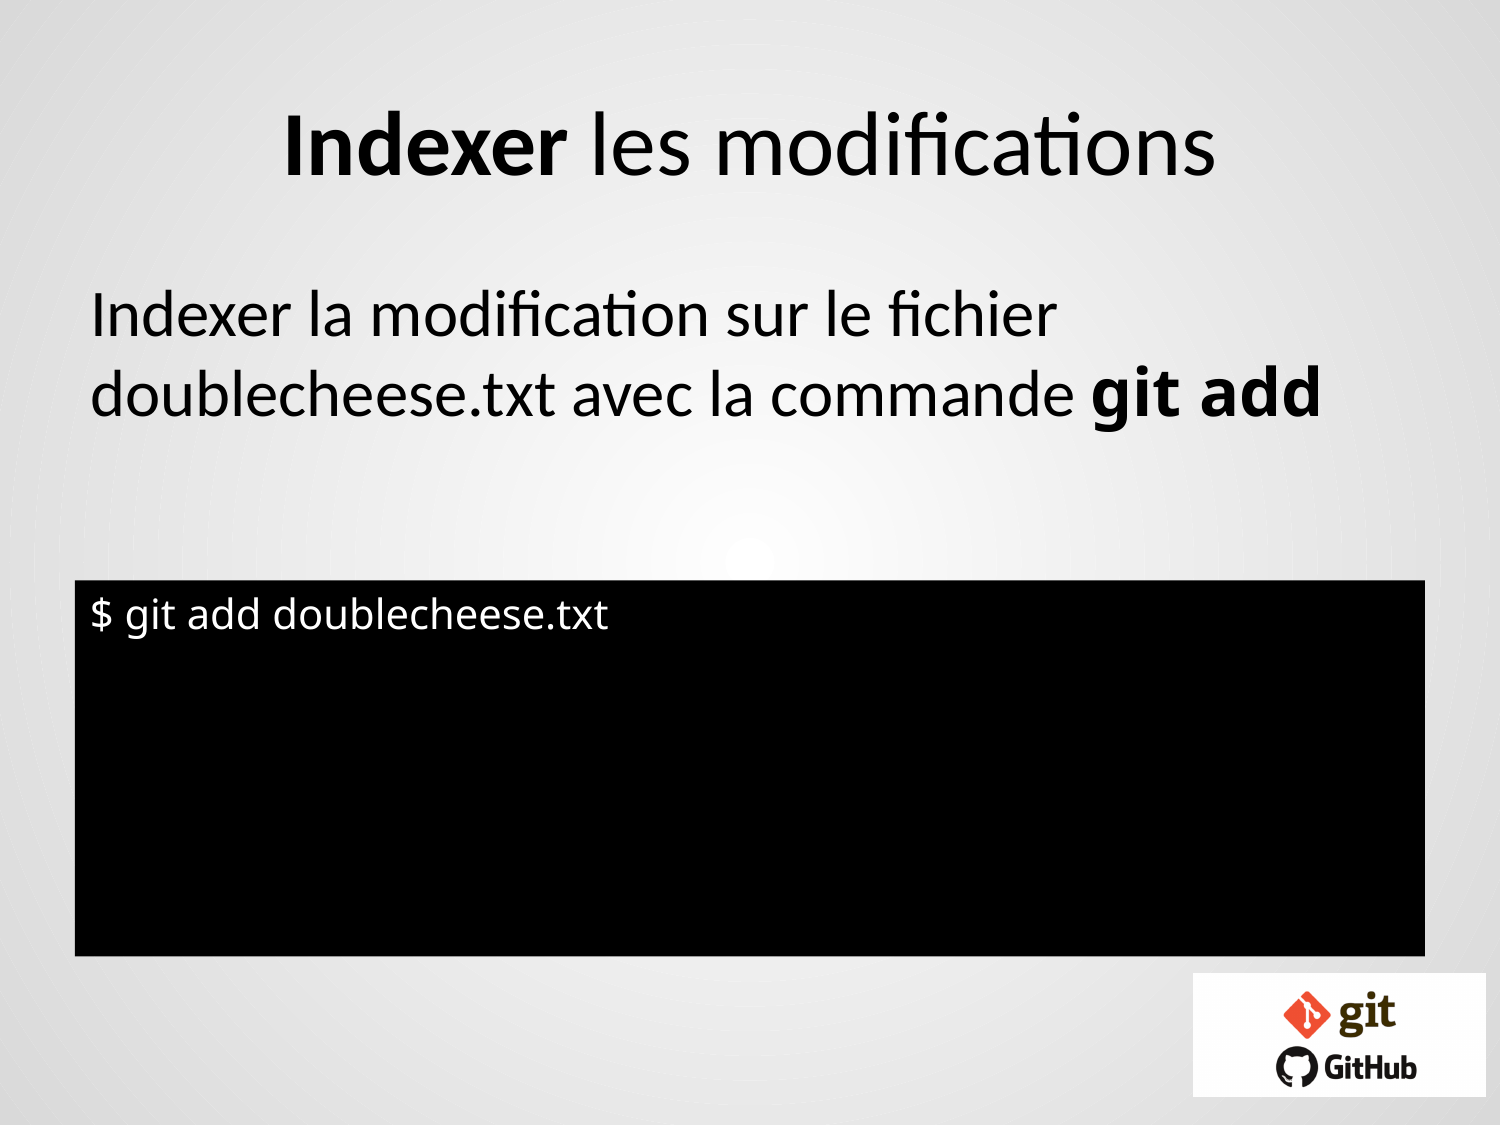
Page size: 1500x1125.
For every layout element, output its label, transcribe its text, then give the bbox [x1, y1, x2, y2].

picture [1193, 973, 1486, 1097]
title Indexer les modifications [75, 45, 1425, 233]
list Indexer la modification sur le fichier doublecheese.txt avec la commande git add [75, 262, 1425, 562]
text_box $ git add doublecheese.txt [74, 580, 1425, 957]
